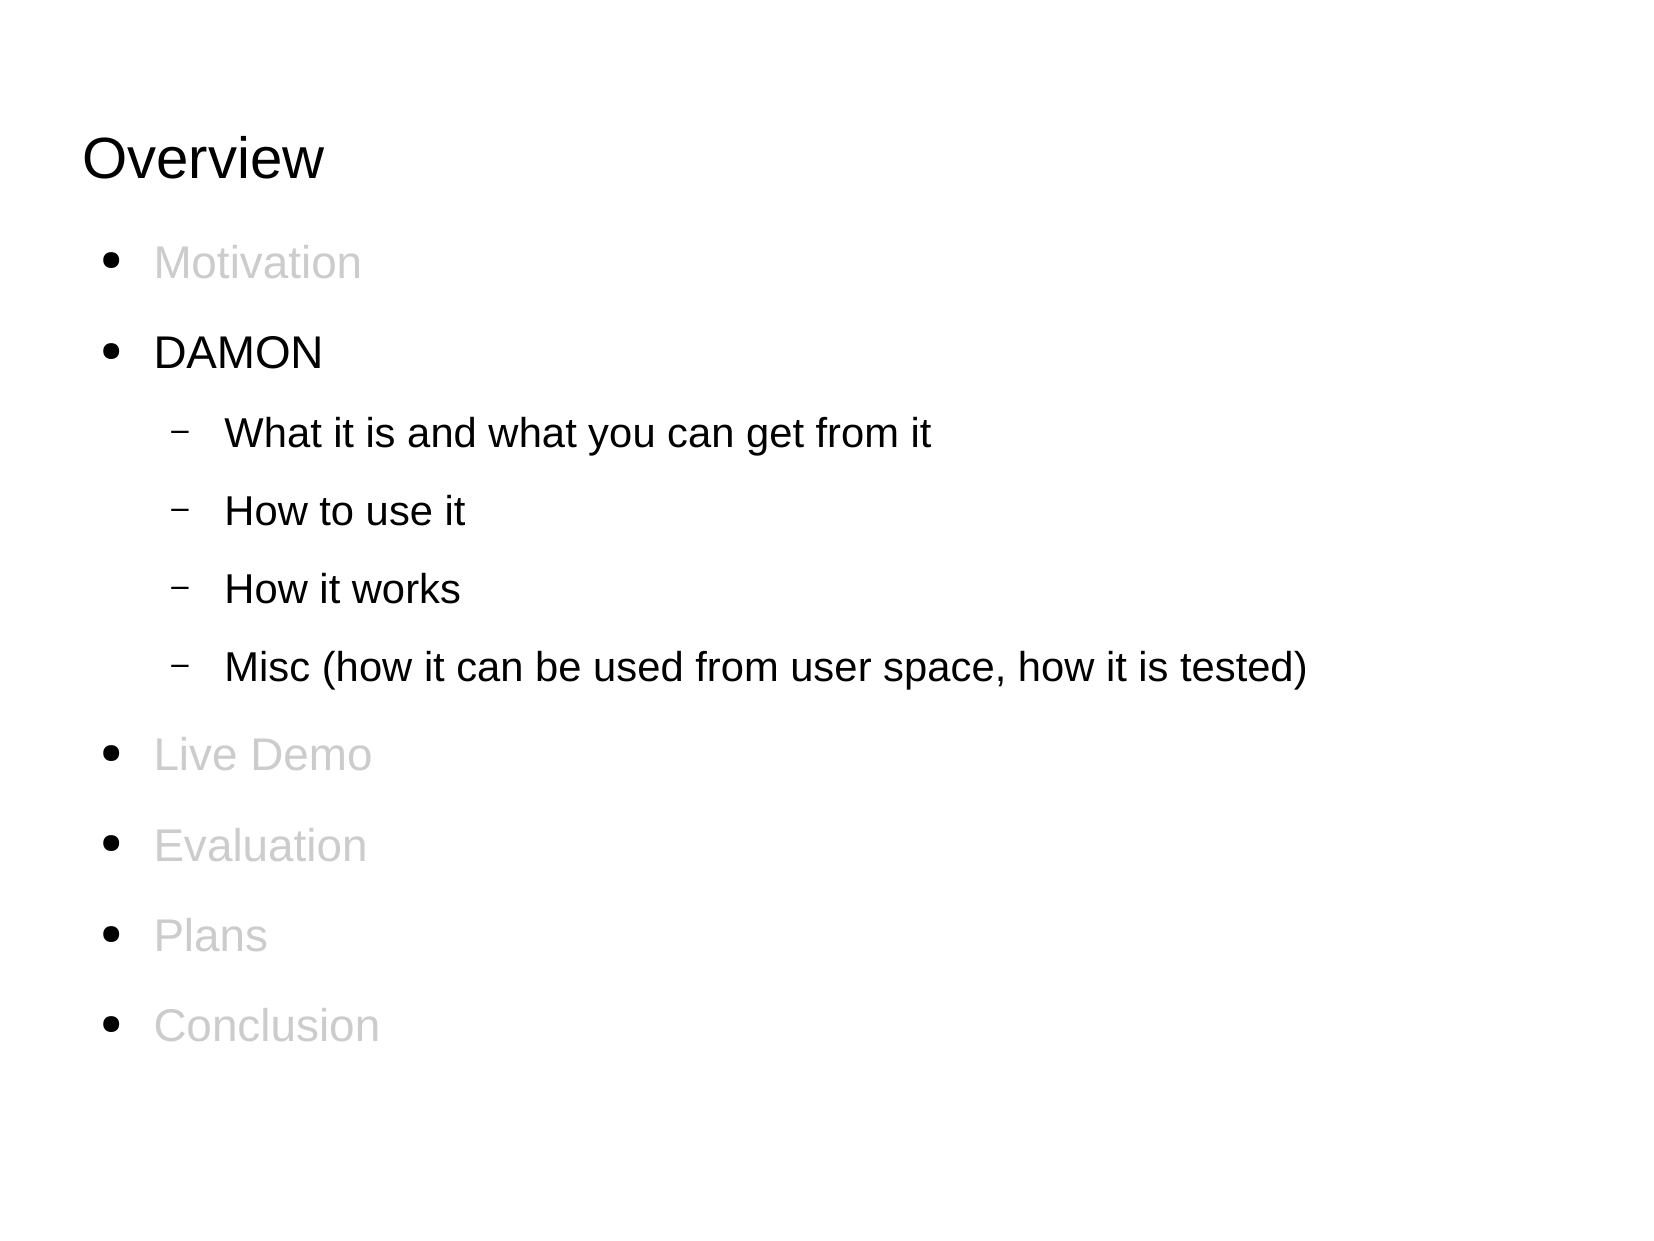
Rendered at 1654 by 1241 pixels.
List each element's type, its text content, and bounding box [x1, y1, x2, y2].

title Overview [82, 108, 1571, 210]
list Motivation DAMON What it is and what you can get from it How to use it How it works Misc (how it can be used from user space, how it is tested) Live Demo Evaluation Plans Conclusion [82, 236, 1571, 1111]
